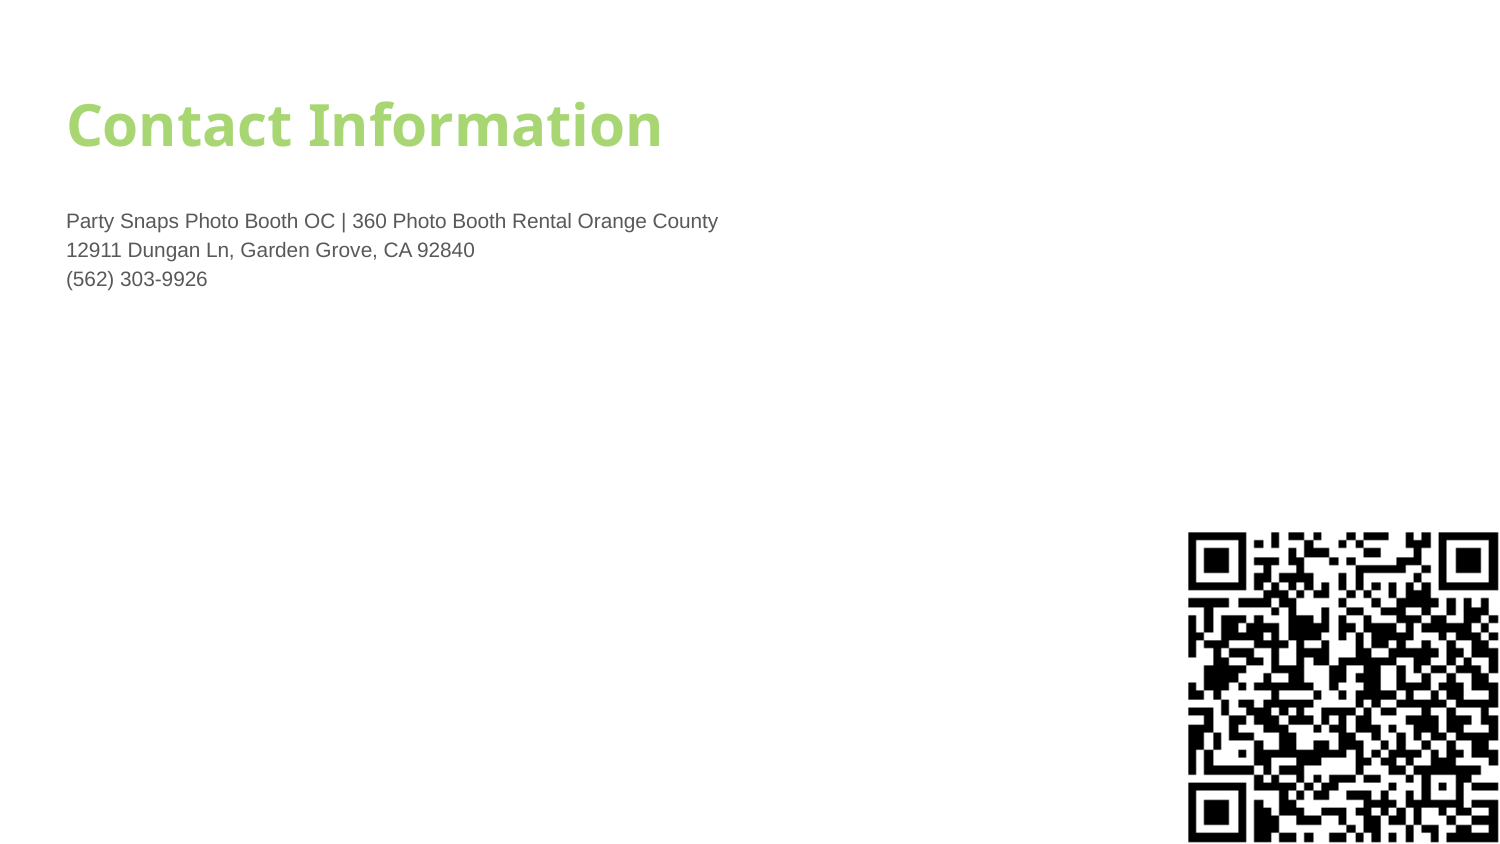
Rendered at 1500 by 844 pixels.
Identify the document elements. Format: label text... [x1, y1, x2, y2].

picture [1187, 531, 1500, 844]
list Party Snaps Photo Booth OC | 360 Photo Booth Rental Orange County 12911 Dungan Ln, Garden Grove, CA 92840 (562) 303-9926 [51, 189, 1449, 750]
title Contact Information [51, 72, 1449, 167]
